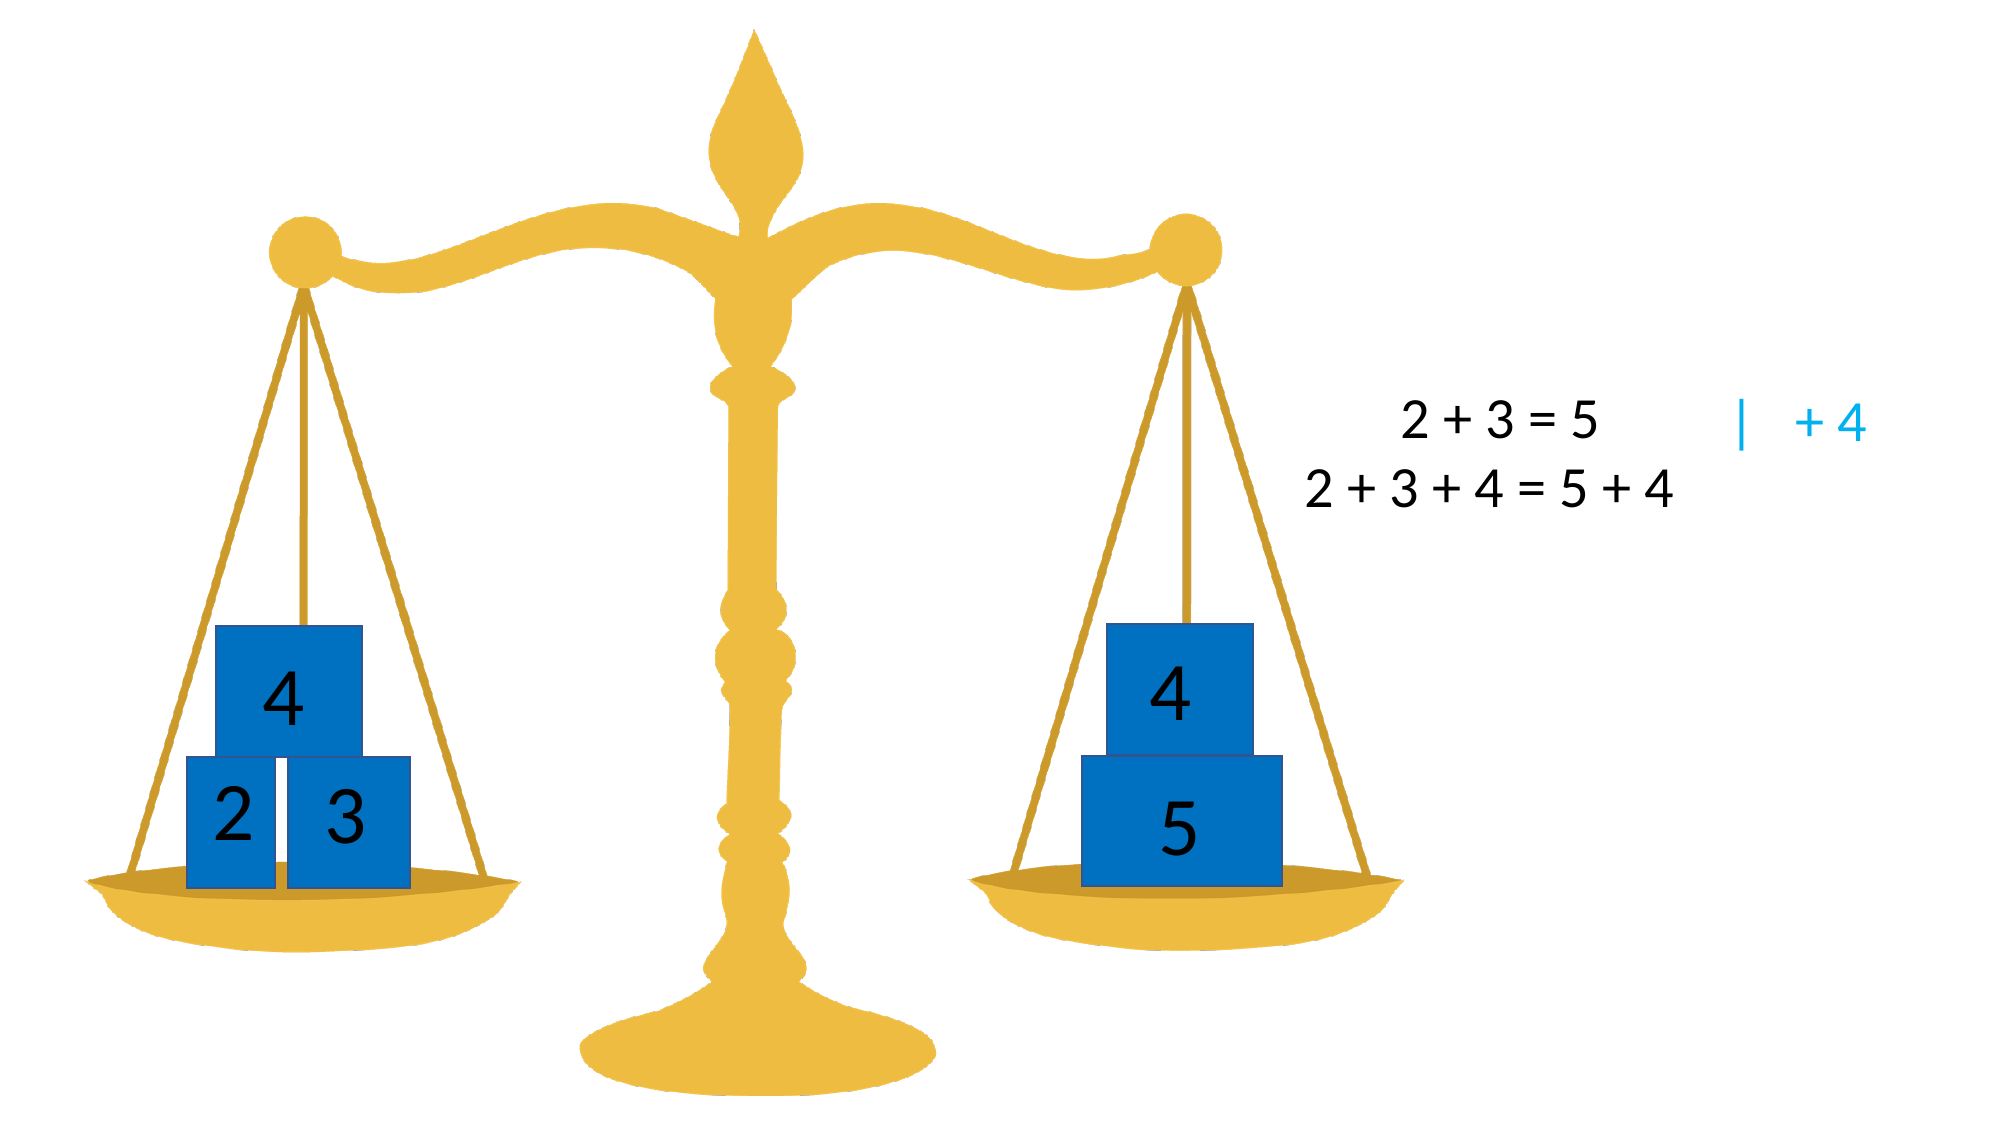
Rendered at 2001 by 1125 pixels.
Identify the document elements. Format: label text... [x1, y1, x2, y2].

picture [84, 29, 1404, 1096]
text_box [1081, 624, 1282, 887]
text_box | + 4 [1713, 376, 1906, 461]
text_box 2 [197, 749, 271, 865]
text_box [187, 626, 411, 889]
text_box 2 + 3 = 5 [1385, 372, 1657, 441]
text_box 5 [1143, 764, 1217, 880]
text_box 4 [1134, 629, 1208, 745]
text_box 2 + 3 + 4 = 5 + 4 [1289, 441, 1755, 527]
text_box 4 [247, 634, 321, 750]
text_box 3 [309, 752, 383, 868]
